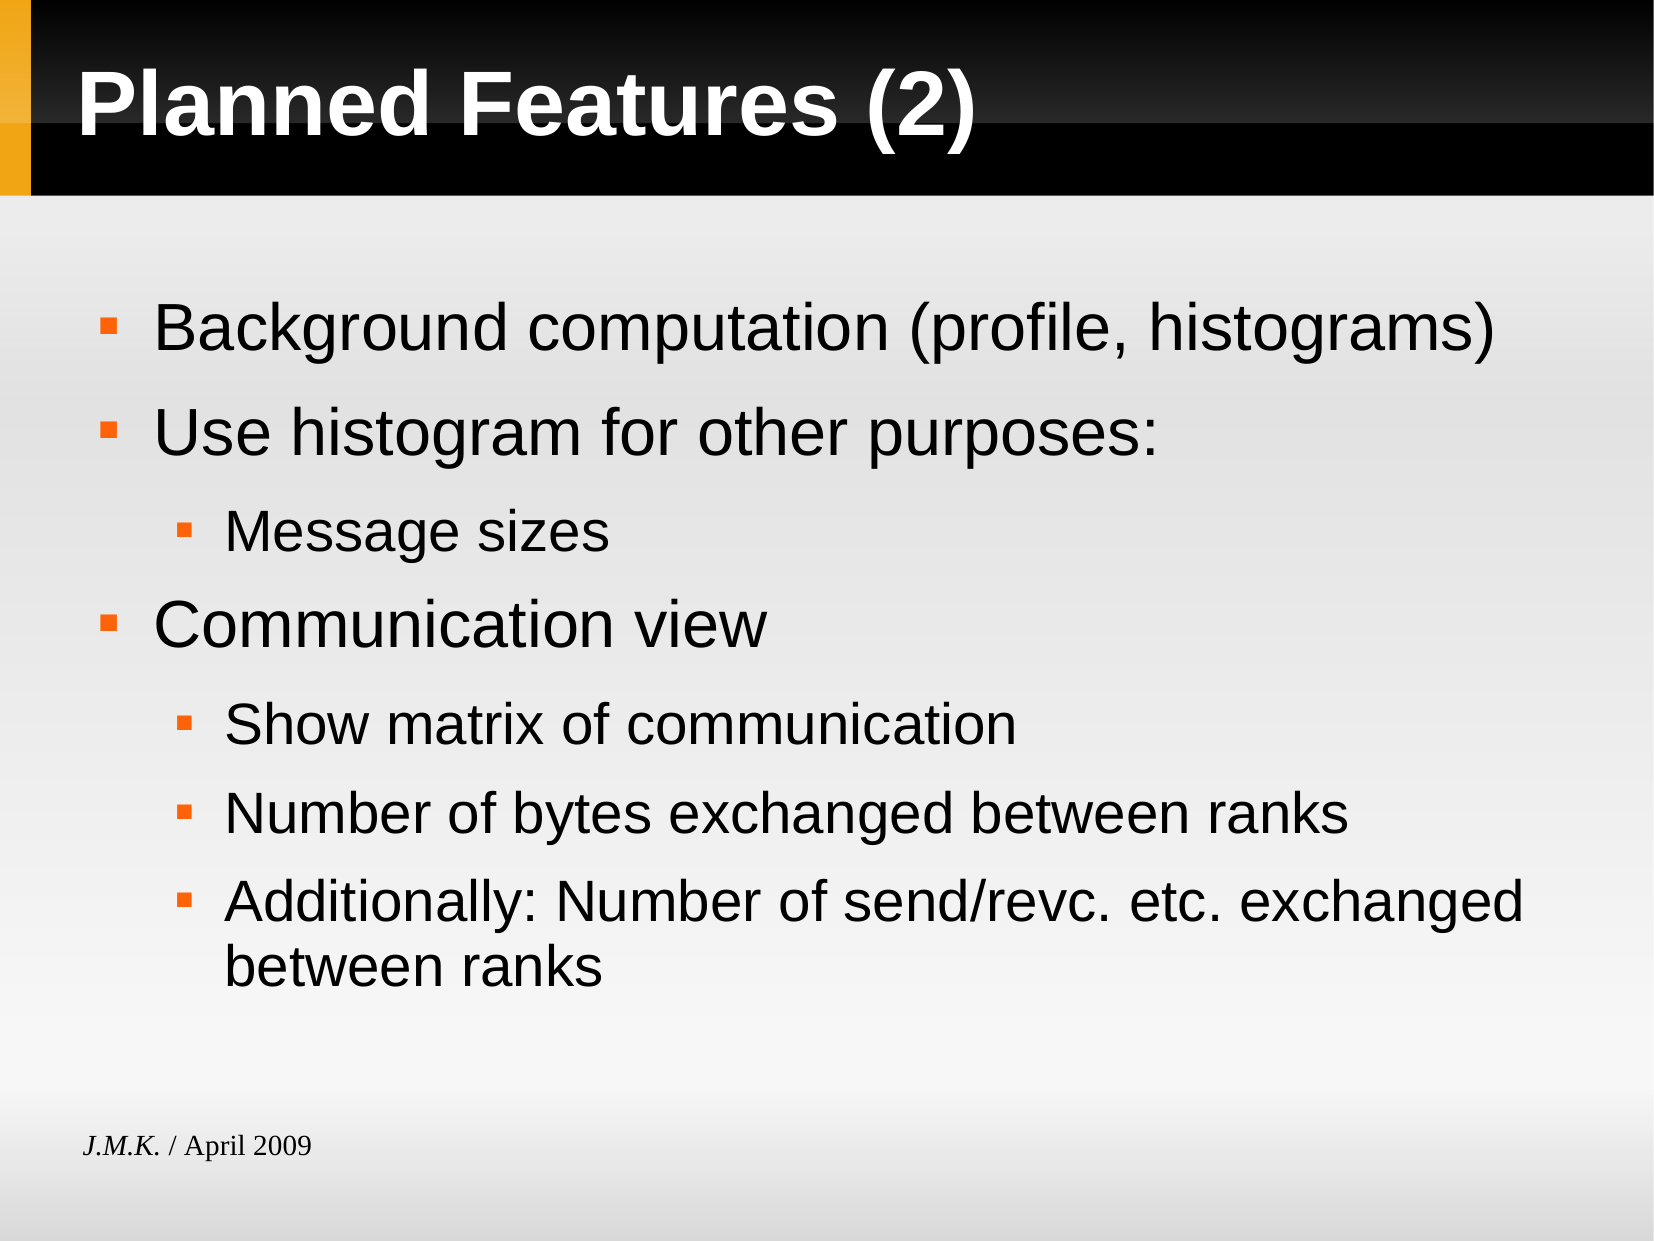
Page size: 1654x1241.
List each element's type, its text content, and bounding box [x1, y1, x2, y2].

list Background computation (profile, histograms) Use histogram for other purposes: Message sizes Communication view Show matrix of communication Number of bytes exchanged between ranks Additionally: Number of send/revc. etc. exchanged between ranks [82, 290, 1571, 1094]
title Planned Features (2) [76, 7, 1565, 200]
picture [0, 0, 1654, 1241]
